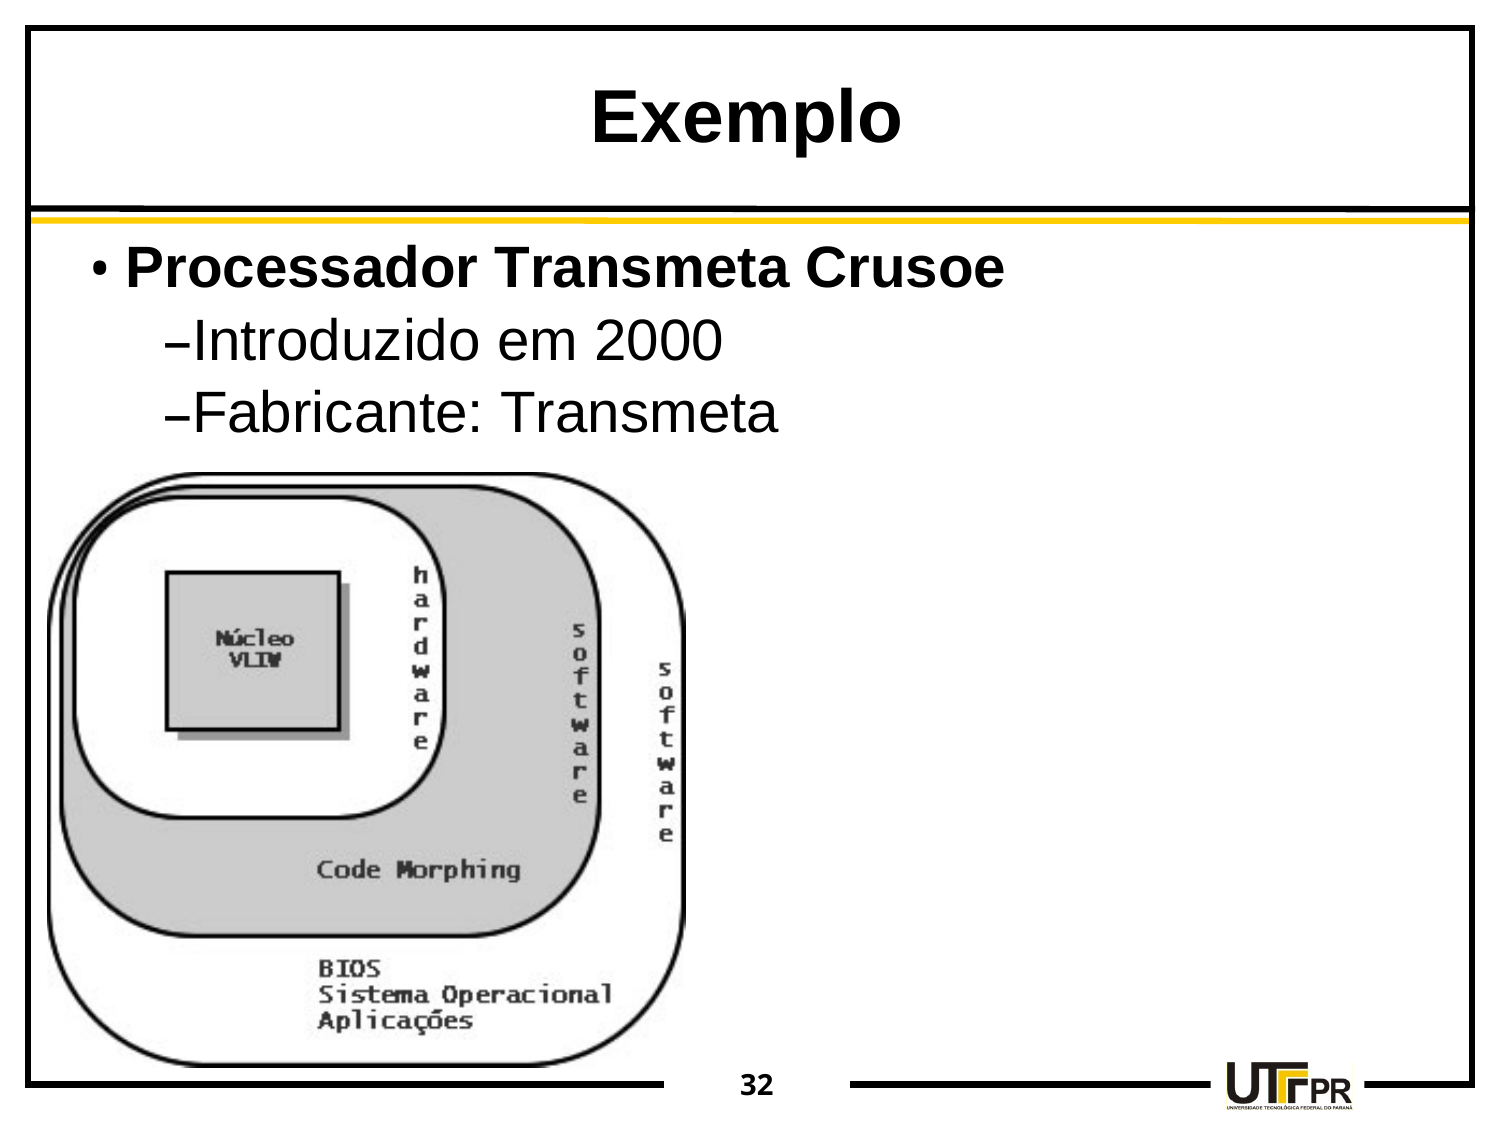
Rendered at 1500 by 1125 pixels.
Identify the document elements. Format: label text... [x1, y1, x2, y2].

picture [47, 472, 686, 1068]
title Exemplo [23, 35, 1471, 201]
list Processador Transmeta Crusoe Introduzido em 2000 Fabricante: Transmeta [37, 233, 1447, 901]
picture [1226, 1062, 1353, 1110]
